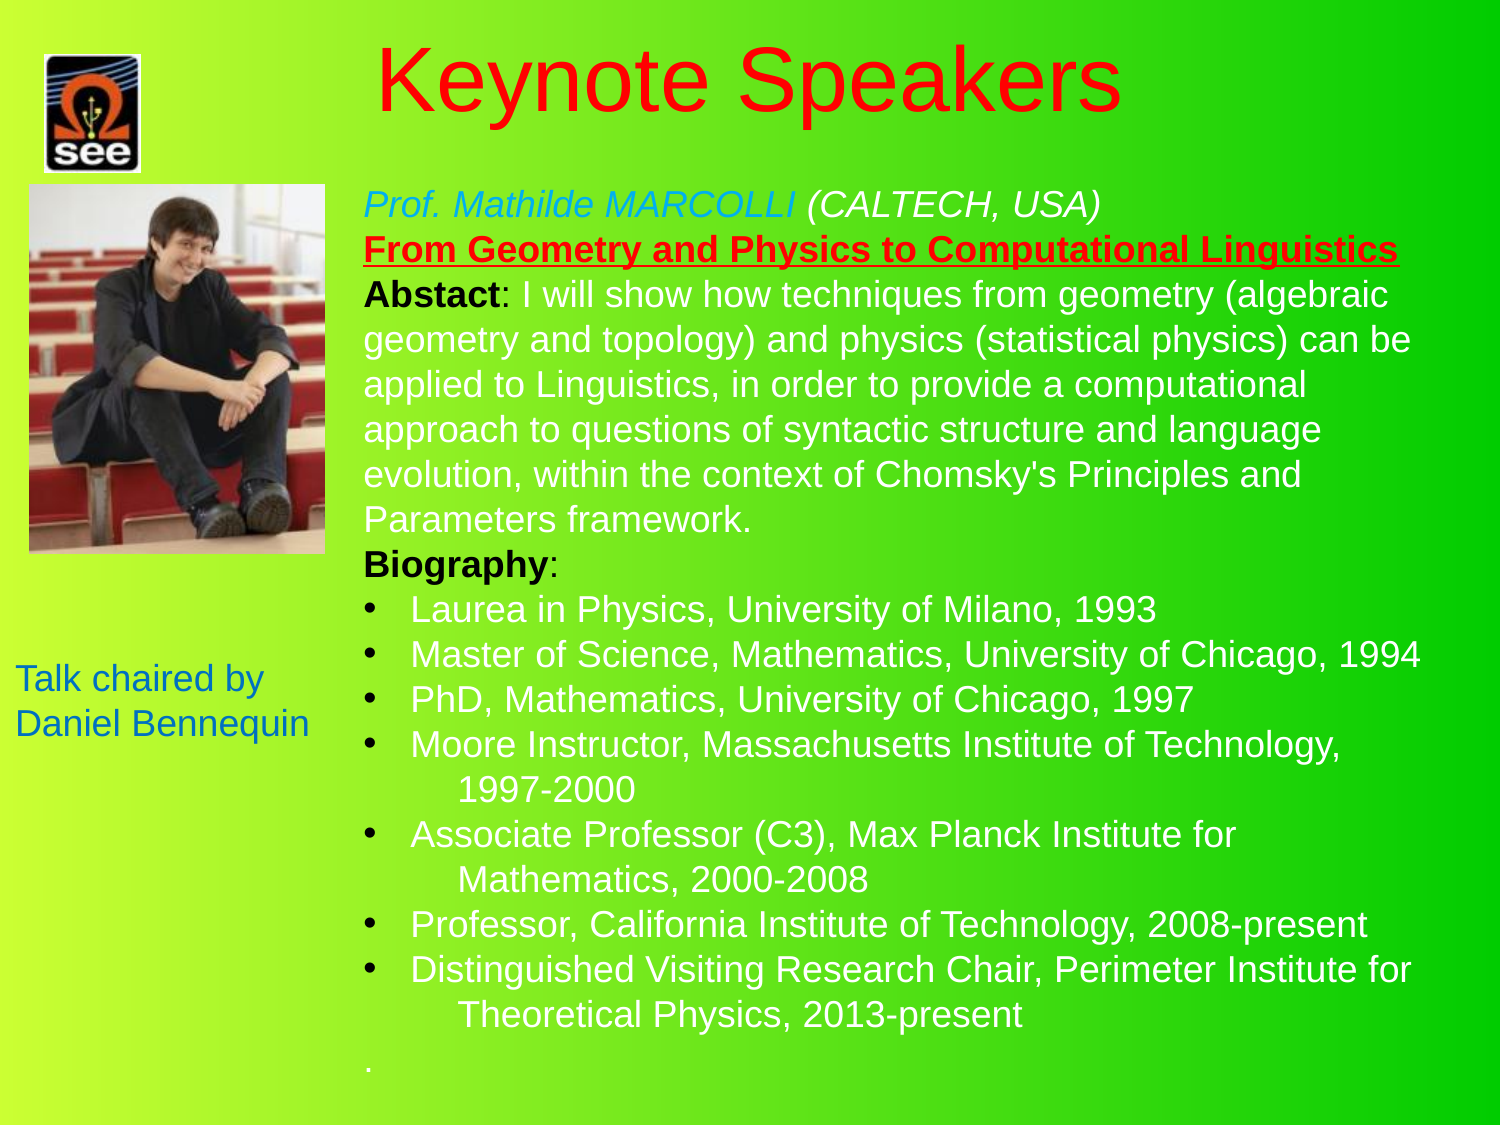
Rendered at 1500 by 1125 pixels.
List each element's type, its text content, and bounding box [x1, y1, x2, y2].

text_box Talk chaired by Daniel Bennequin [0, 646, 329, 753]
text_box Prof. Mathilde MARCOLLI (CALTECH, USA) From Geometry and Physics to Computational Linguistics Abstact: I will show how techniques from geometry (algebraic geometry and topology) and physics (statistical physics) can be applied to Linguistics, in order to provide a computational approach to questions of syntactic structure and language evolution, within the context of Chomsky's Principles and Parameters framework. Biography: Laurea in Physics, University of Milano, 1993 Master of Science, Mathematics, University of Chicago, 1994 PhD, Mathematics, University of Chicago, 1997 Moore Instructor, Massachusetts Institute of Technology, 1997-2000 Associate Professor (C3), Max Planck Institute for Mathematics, 2000-2008 Professor, California Institute of Technology, 2008-present Distinguished Visiting Research Chair, Perimeter Institute for Theoretical Physics, 2013-present . [348, 172, 1459, 1097]
text_box Keynote Speakers [75, 0, 1426, 149]
picture [29, 184, 325, 554]
